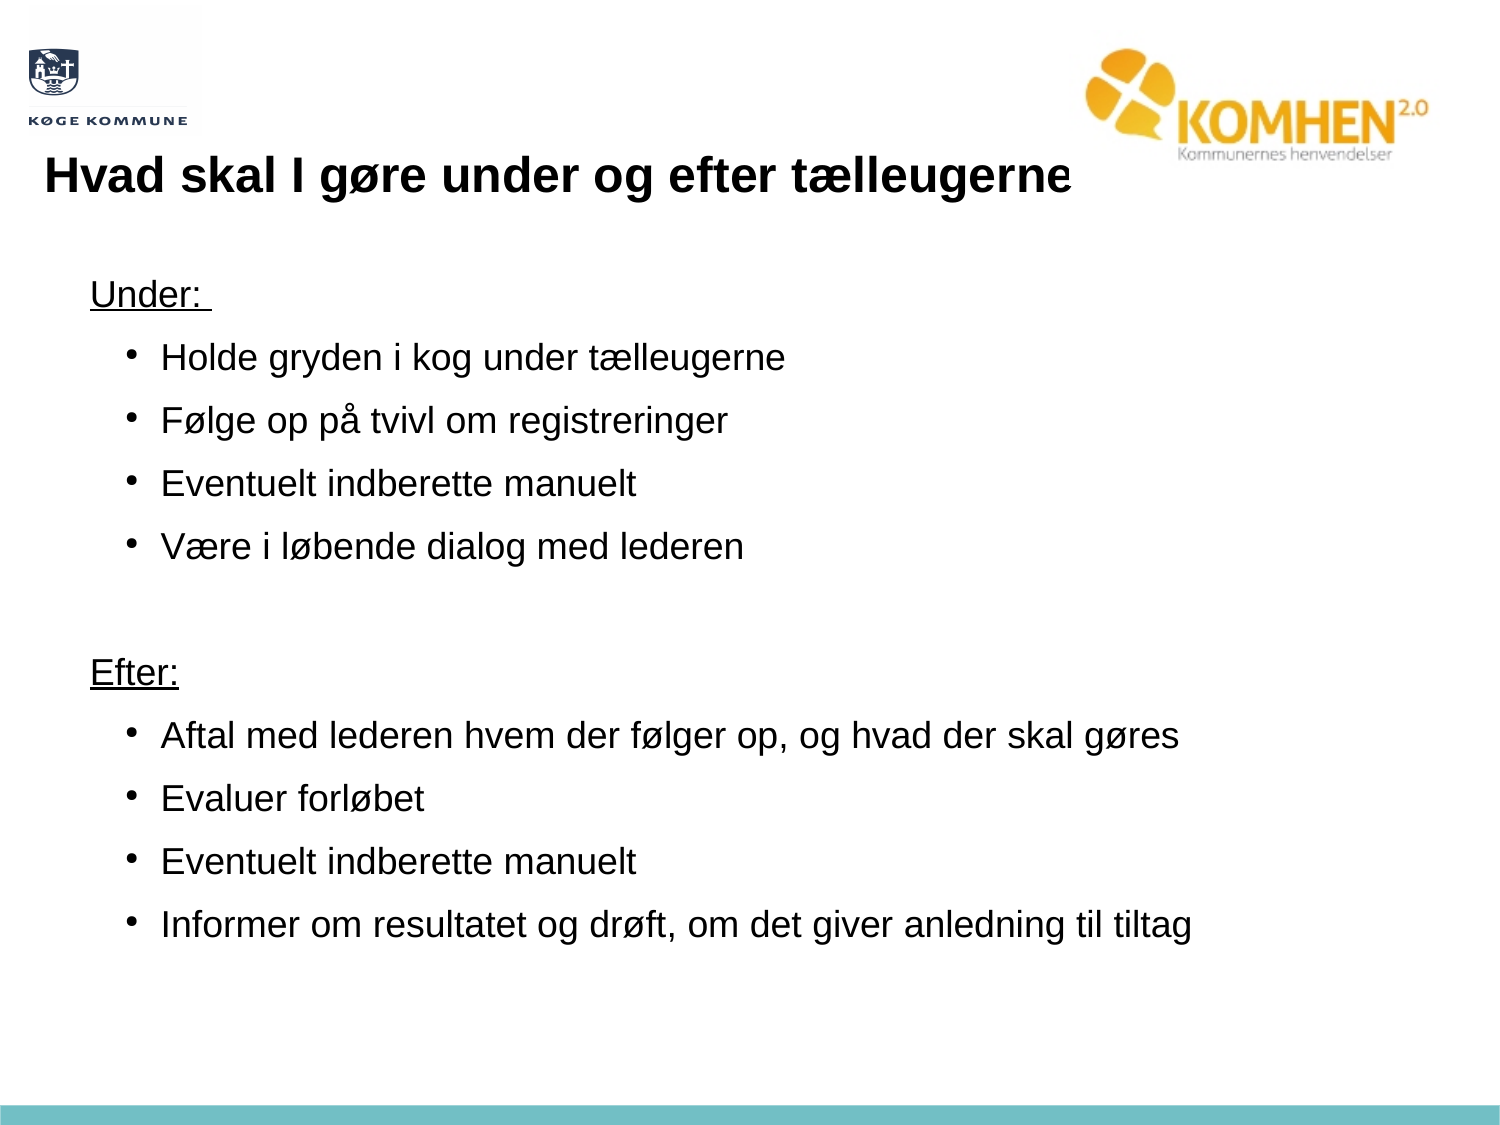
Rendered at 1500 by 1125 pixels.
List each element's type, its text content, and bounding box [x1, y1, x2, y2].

text_box [0, 1105, 1500, 1125]
picture [1069, 30, 1440, 186]
text_box Under: Holde gryden i kog under tælleugerne Følge op på tvivl om registreringer Eventuelt indberette manuelt Være i løbende dialog med lederen Efter: Aftal med lederen hvem der følger op, og hvad der skal gøres Evaluer forløbet Eventuelt indberette manuelt Informer om resultatet og drøft, om det giver anledning til tiltag [75, 262, 1425, 1005]
picture [29, 5, 202, 136]
text_box Hvad skal I gøre under og efter tælleugerne [29, 101, 1380, 244]
